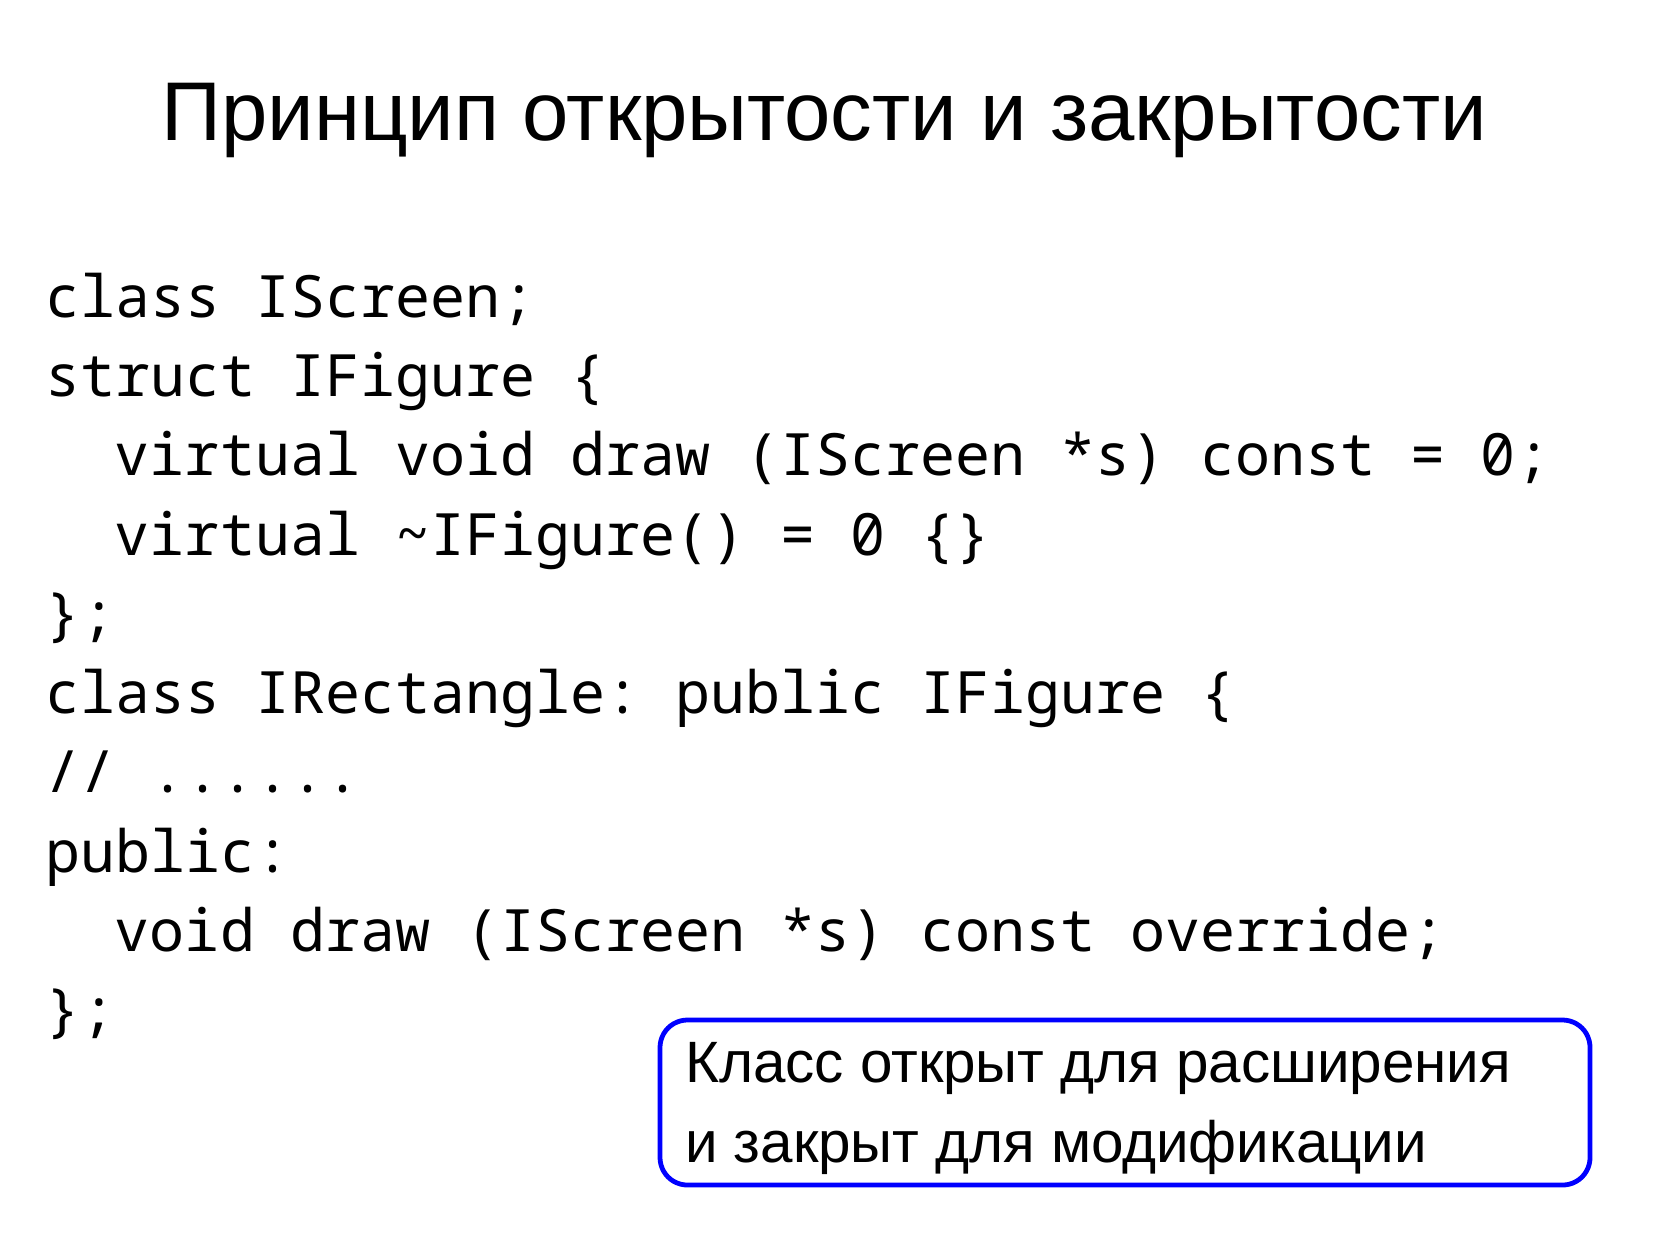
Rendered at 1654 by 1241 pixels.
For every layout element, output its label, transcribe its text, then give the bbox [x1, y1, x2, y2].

list class IScreen; struct IFigure { virtual void draw (IScreen *s) const = 0; virtual ~IFigure() = 0 {} }; class IRectangle: public IFigure { // ...... public: void draw (IScreen *s) const override; }; [45, 255, 1583, 1201]
title Принцип открытости и закрытости [30, 8, 1621, 216]
text_box Класс открыт для расширения и закрыт для модификации [660, 1020, 1591, 1186]
